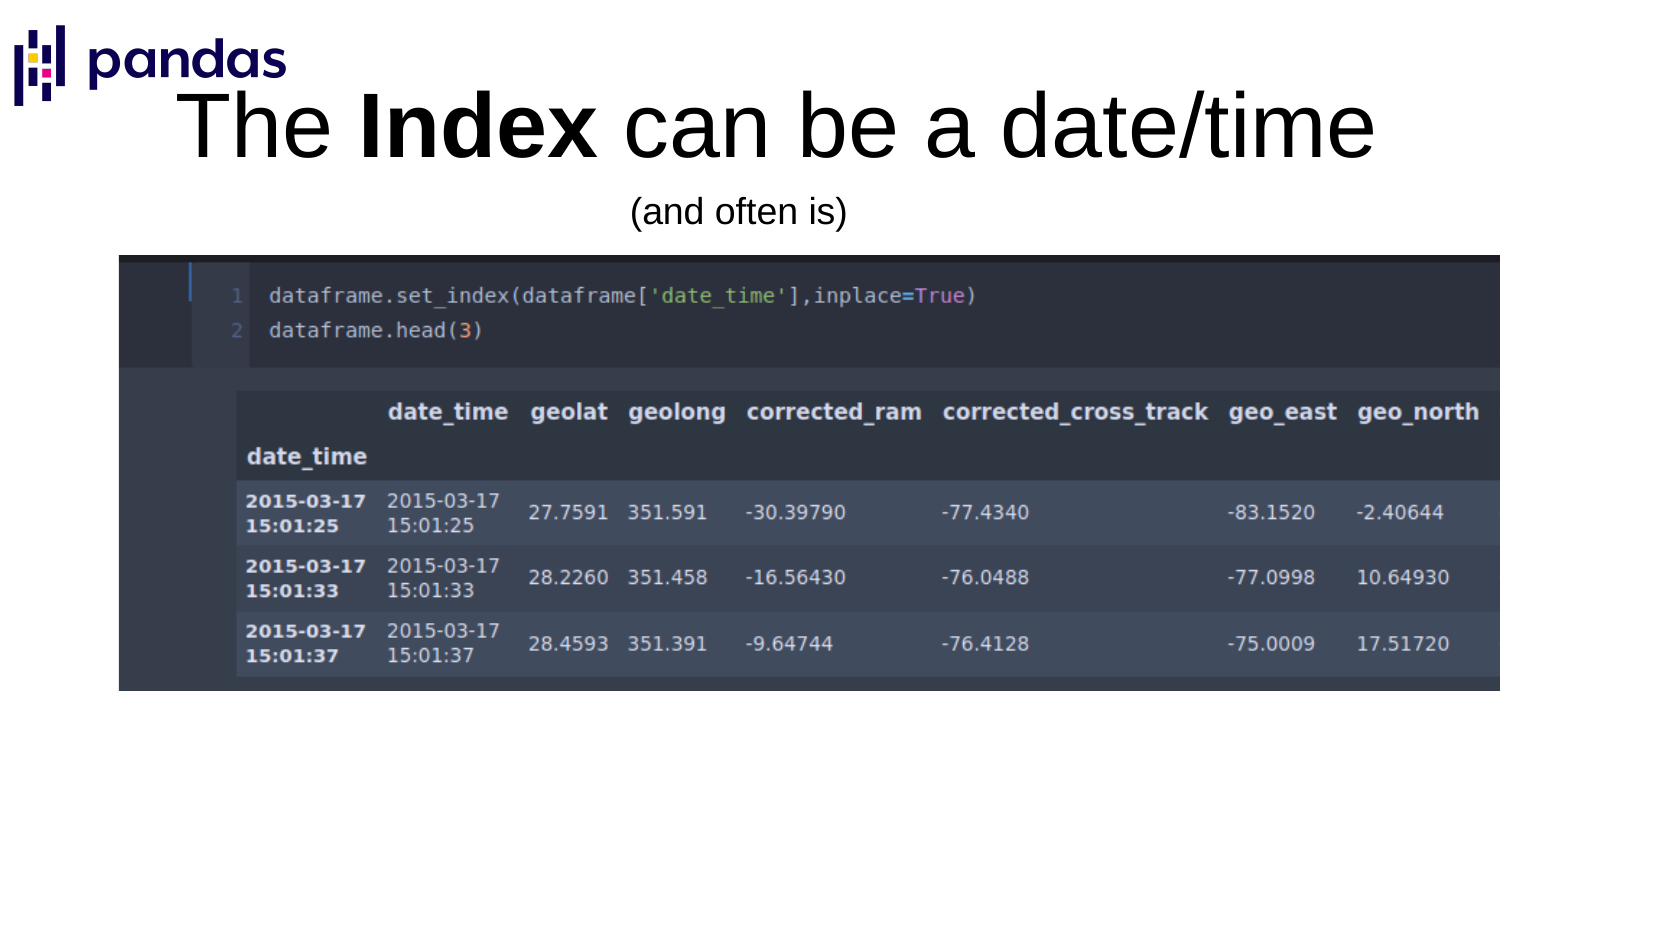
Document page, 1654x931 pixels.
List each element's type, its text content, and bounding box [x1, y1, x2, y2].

picture [118, 255, 1501, 691]
picture [1, 5, 299, 126]
text_box (and often is) [615, 183, 1486, 241]
title The Index can be a date/time [33, 48, 1522, 204]
